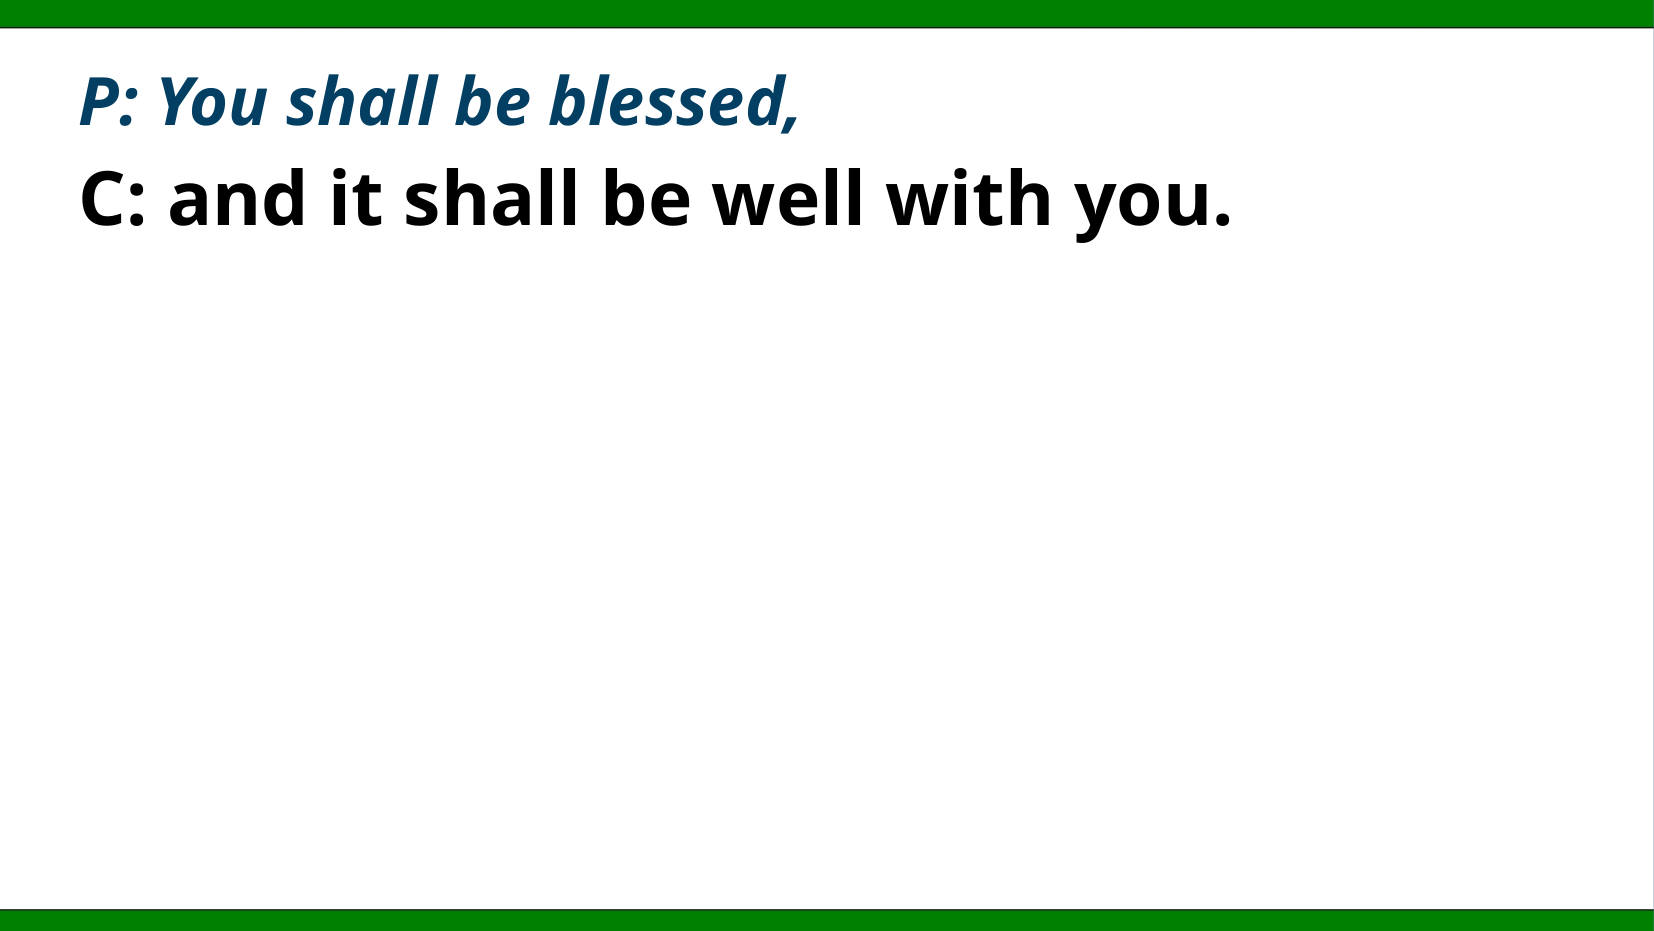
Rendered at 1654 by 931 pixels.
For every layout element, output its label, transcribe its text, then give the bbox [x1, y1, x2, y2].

picture [0, 0, 1654, 931]
text_box P: You shall be blessed, C: and it shall be well with you. [63, 46, 1594, 286]
